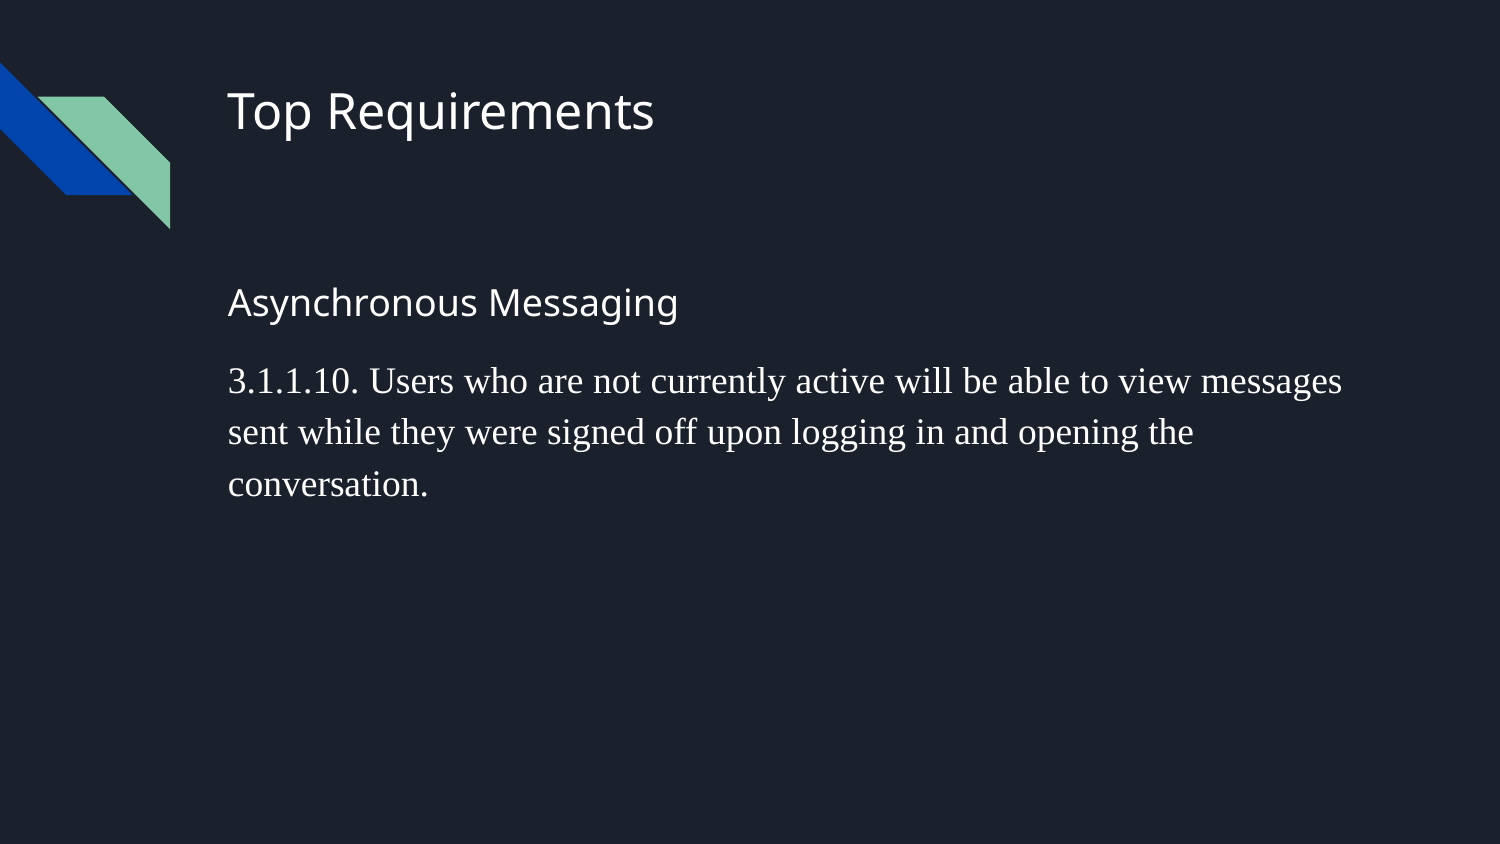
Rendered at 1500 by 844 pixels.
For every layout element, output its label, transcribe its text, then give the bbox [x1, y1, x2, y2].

list Asynchronous Messaging 3.1.1.10. Users who are not currently active will be able to view messages sent while they were signed off upon logging in and opening the conversation. [212, 257, 1368, 735]
title Top Requirements [212, 64, 1368, 215]
